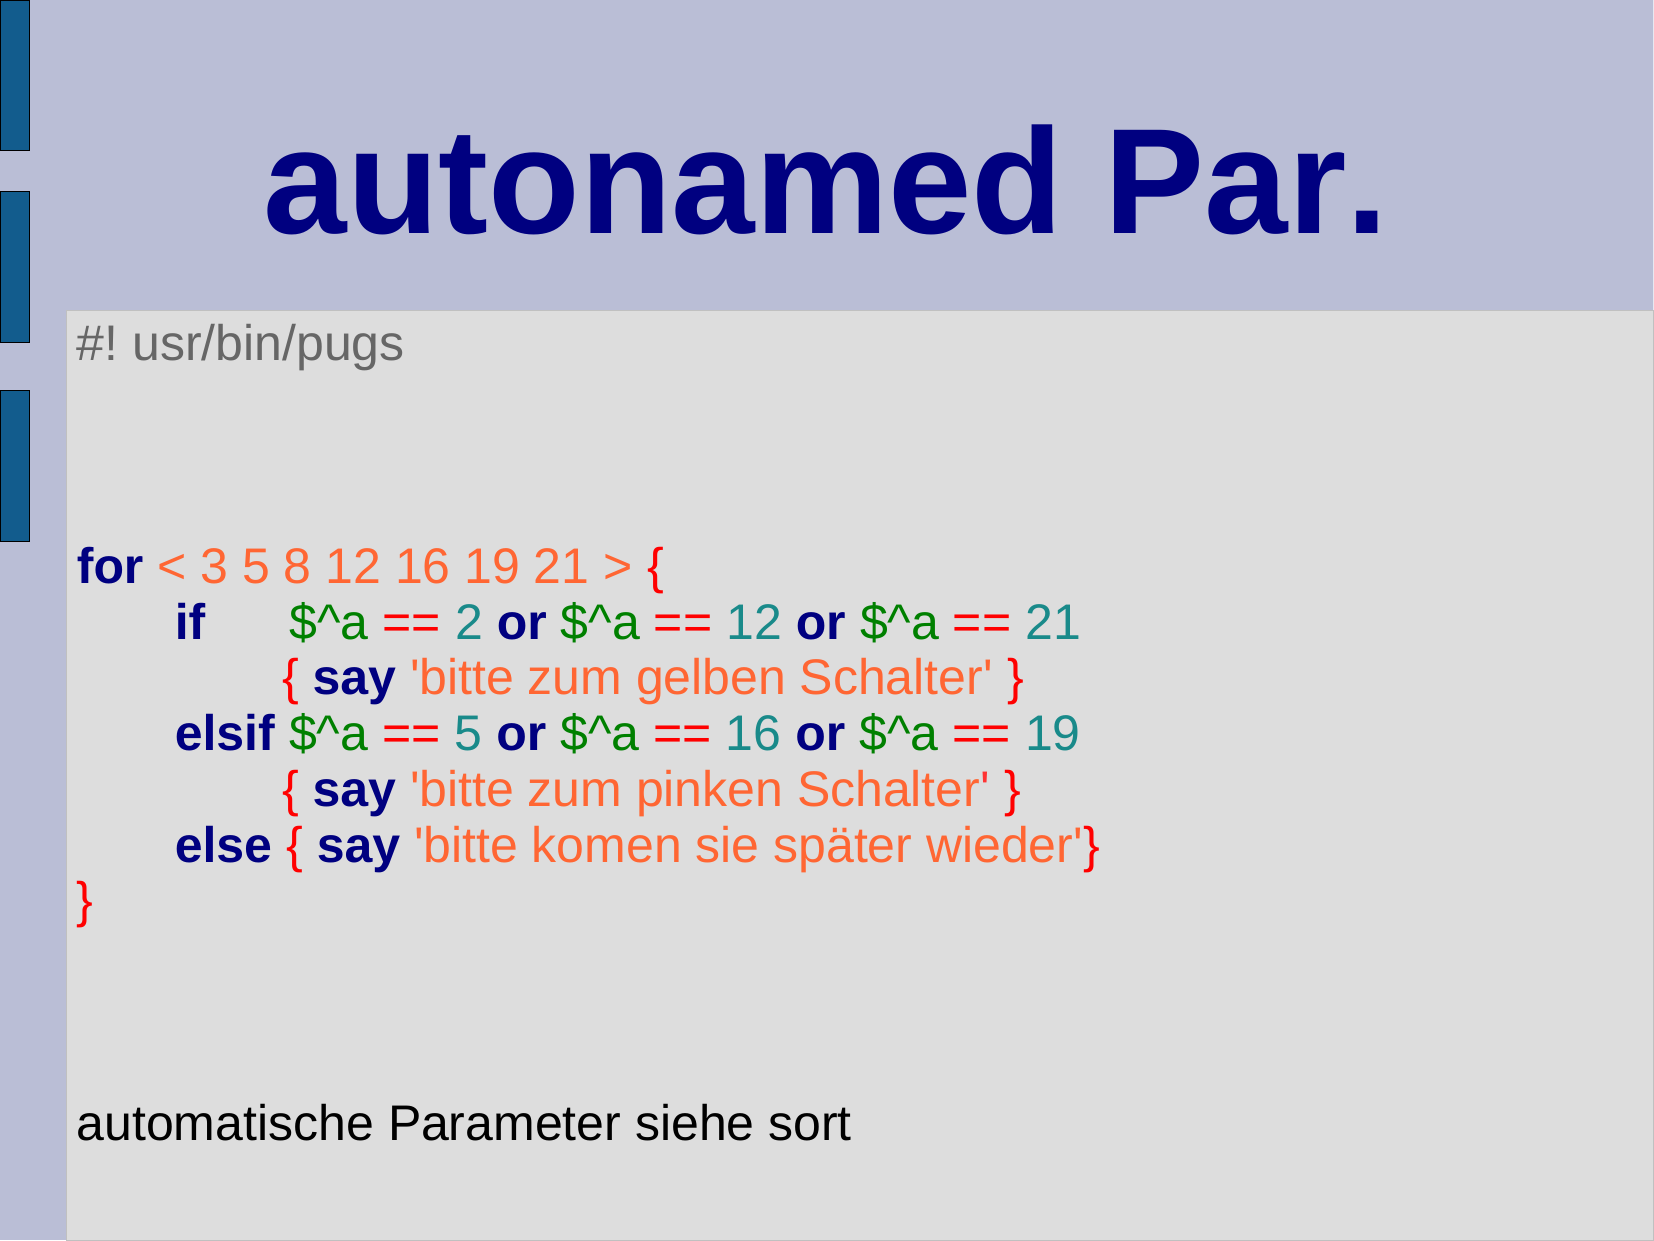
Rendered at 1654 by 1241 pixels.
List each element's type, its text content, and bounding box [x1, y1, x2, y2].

list #! usr/bin/pugs for < 3 5 8 12 16 19 21 > { if $^a == 2 or $^a == 12 or $^a == 21 { say 'bitte zum gelben Schalter' } elsif $^a == 5 or $^a == 16 or $^a == 19 { say 'bitte zum pinken Schalter' } else { say 'bitte komen sie später wieder'} } automatische Parameter siehe sort [76, 315, 1654, 1182]
title autonamed Par. [59, 78, 1595, 286]
